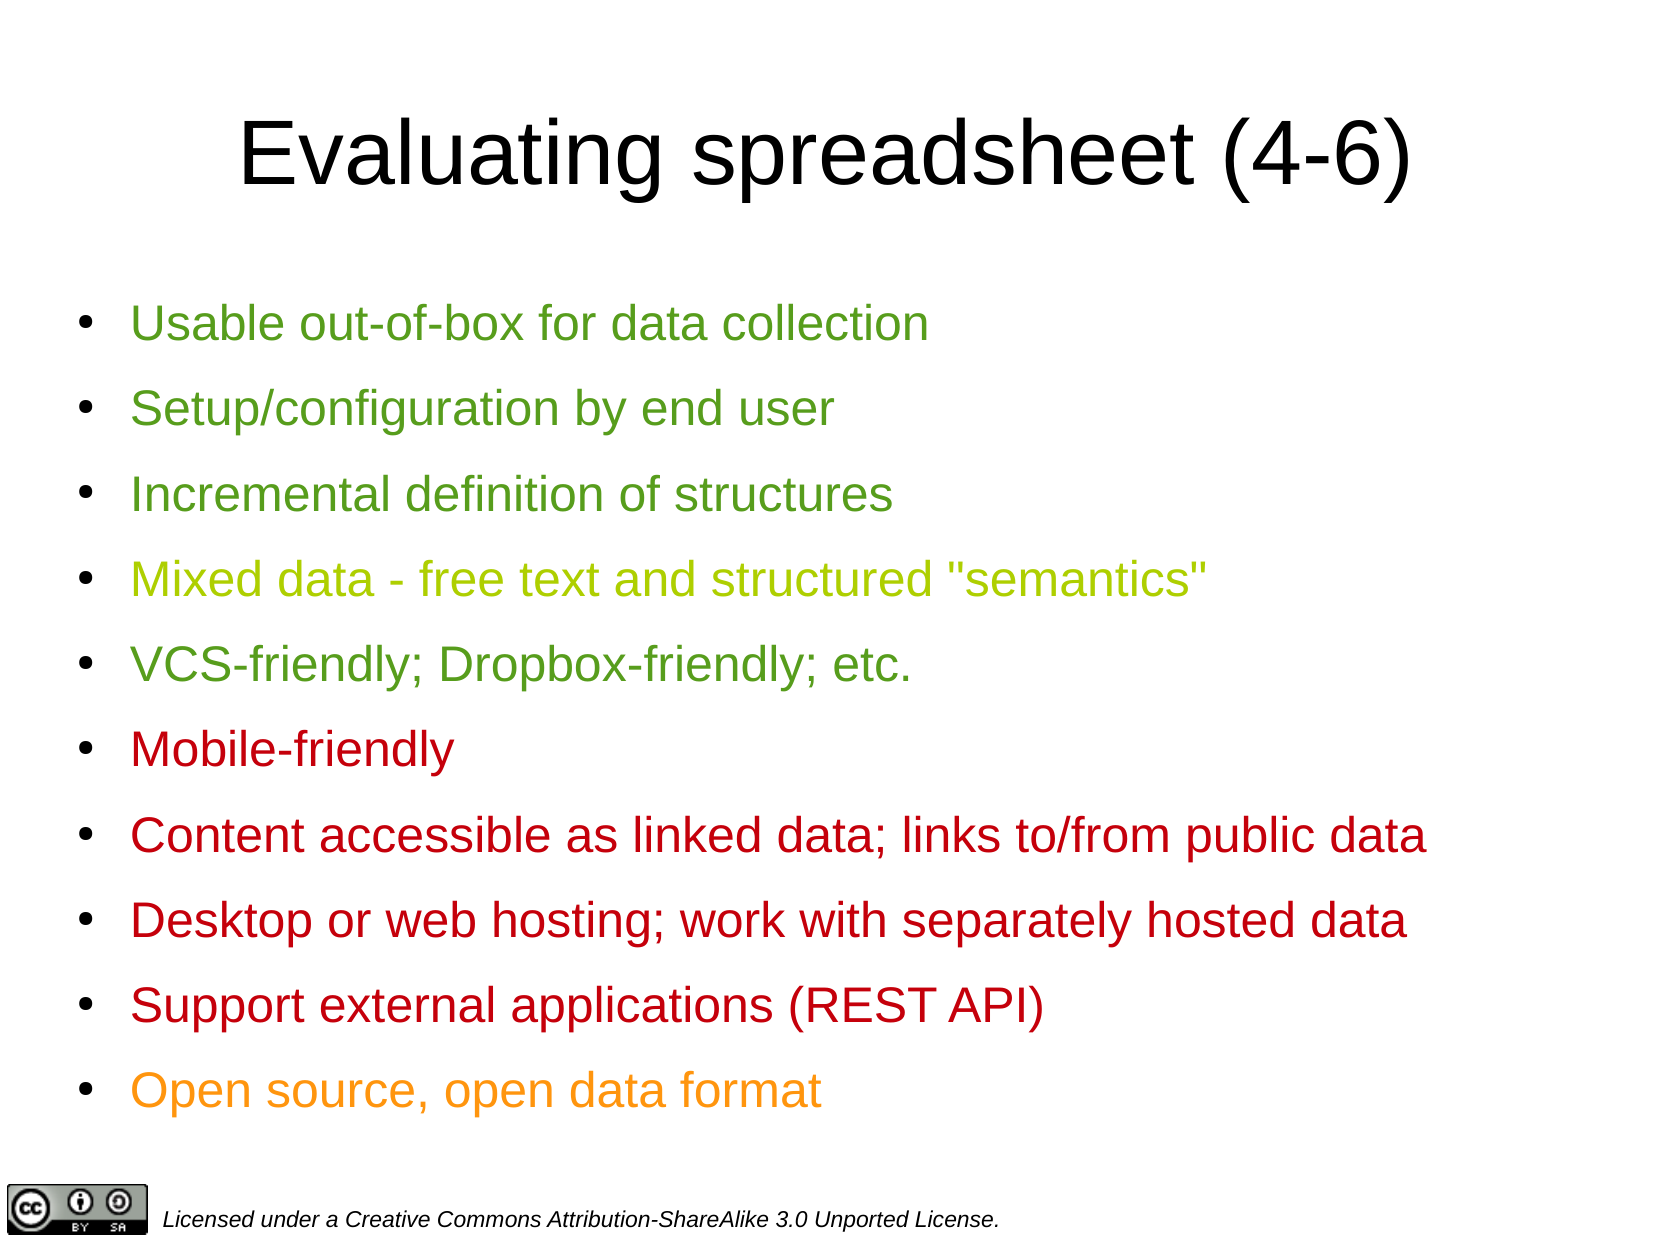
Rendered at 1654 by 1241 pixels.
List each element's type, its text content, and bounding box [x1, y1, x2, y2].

picture [7, 1184, 148, 1235]
title Evaluating spreadsheet (4-6) [82, 49, 1571, 257]
list Usable out-of-box for data collection Setup/configuration by end user Incremental definition of structures Mixed data - free text and structured "semantics" VCS-friendly; Dropbox-friendly; etc. Mobile-friendly Content accessible as linked data; links to/from public data Desktop or web hosting; work with separately hosted data Support external applications (REST API) Open source, open data format [59, 295, 1595, 1140]
